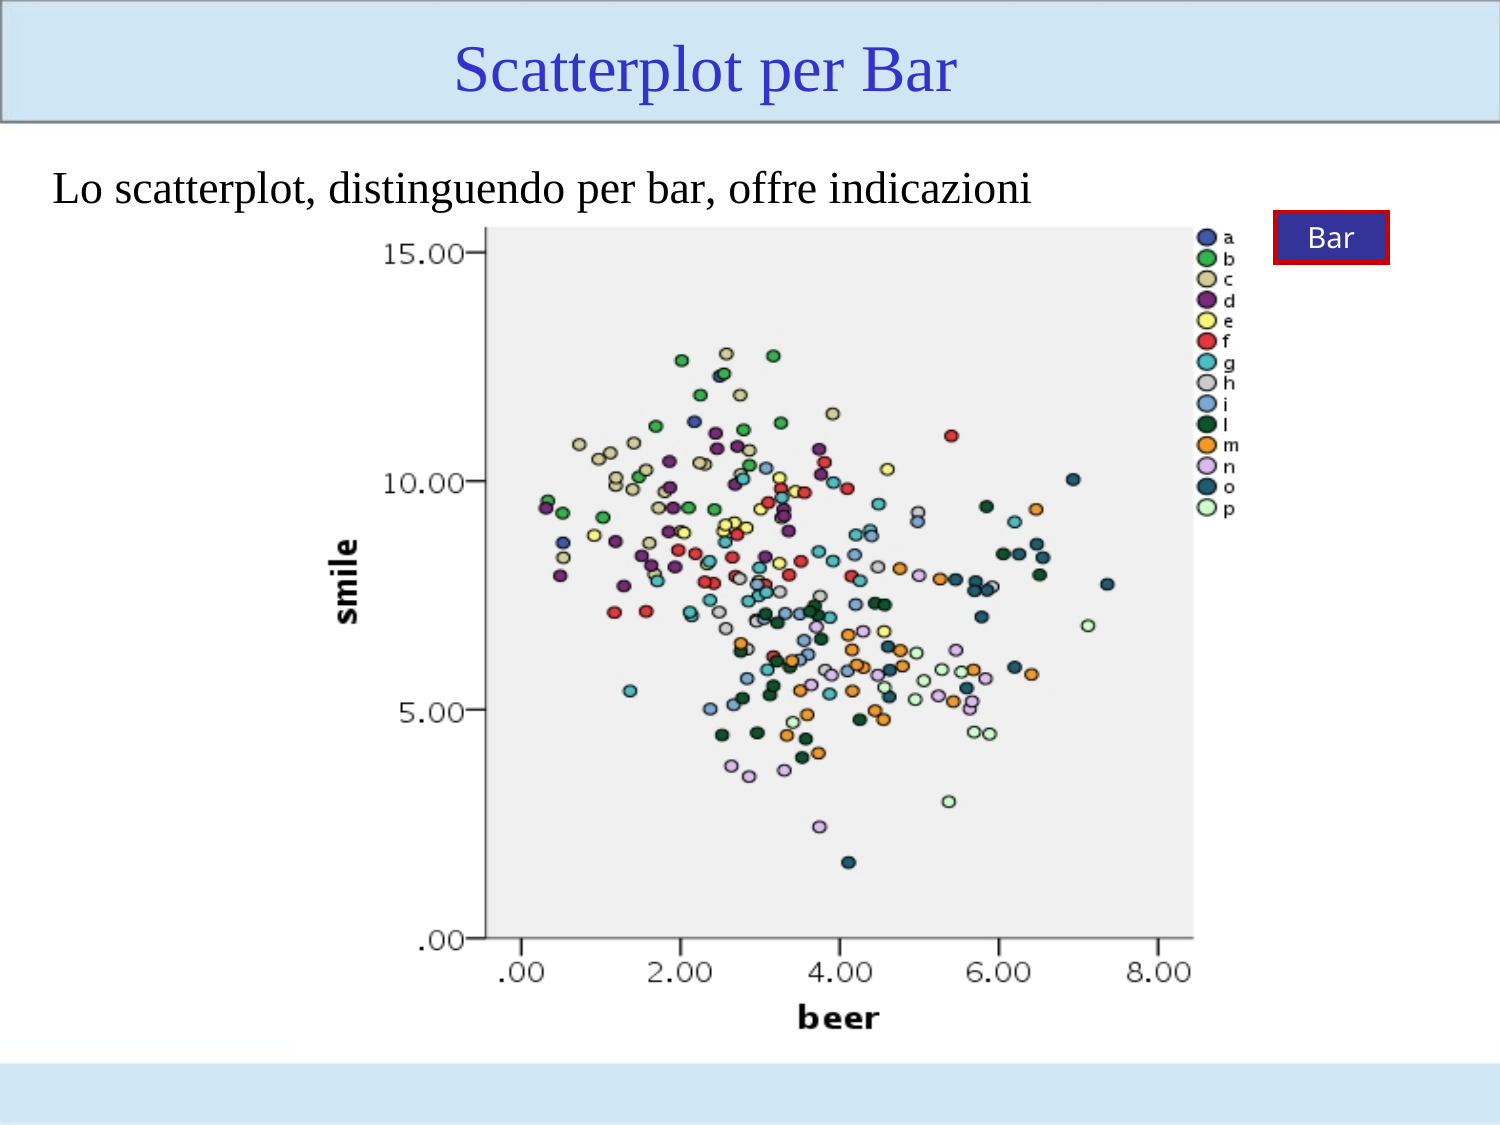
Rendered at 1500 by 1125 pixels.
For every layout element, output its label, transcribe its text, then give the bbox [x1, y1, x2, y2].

text_box Lo scatterplot, distinguendo per bar, offre indicazioni [37, 116, 1426, 221]
text_box Bar [1274, 212, 1388, 263]
picture [0, 0, 1500, 1125]
title Scatterplot per Bar [174, 17, 1238, 113]
